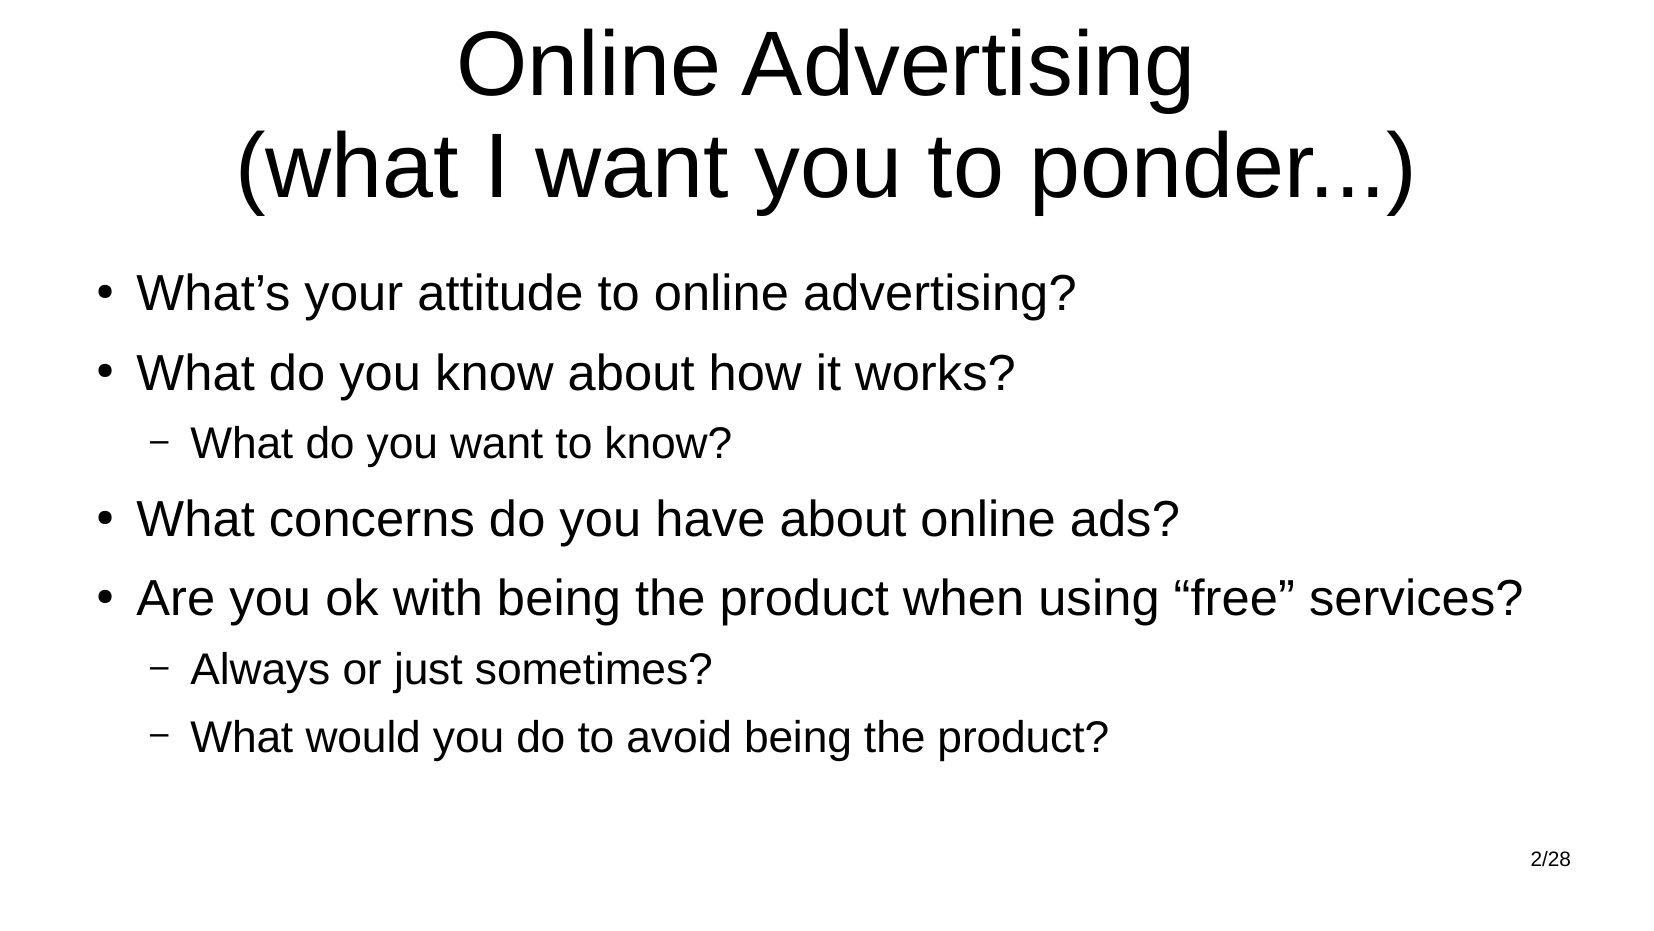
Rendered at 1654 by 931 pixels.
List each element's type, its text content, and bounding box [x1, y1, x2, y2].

list What’s your attitude to online advertising? What do you know about how it works? What do you want to know? What concerns do you have about online ads? Are you ok with being the product when using “free” services? Always or just sometimes? What would you do to avoid being the product? [82, 264, 1571, 805]
title Online Advertising (what I want you to ponder...) [82, 12, 1571, 218]
